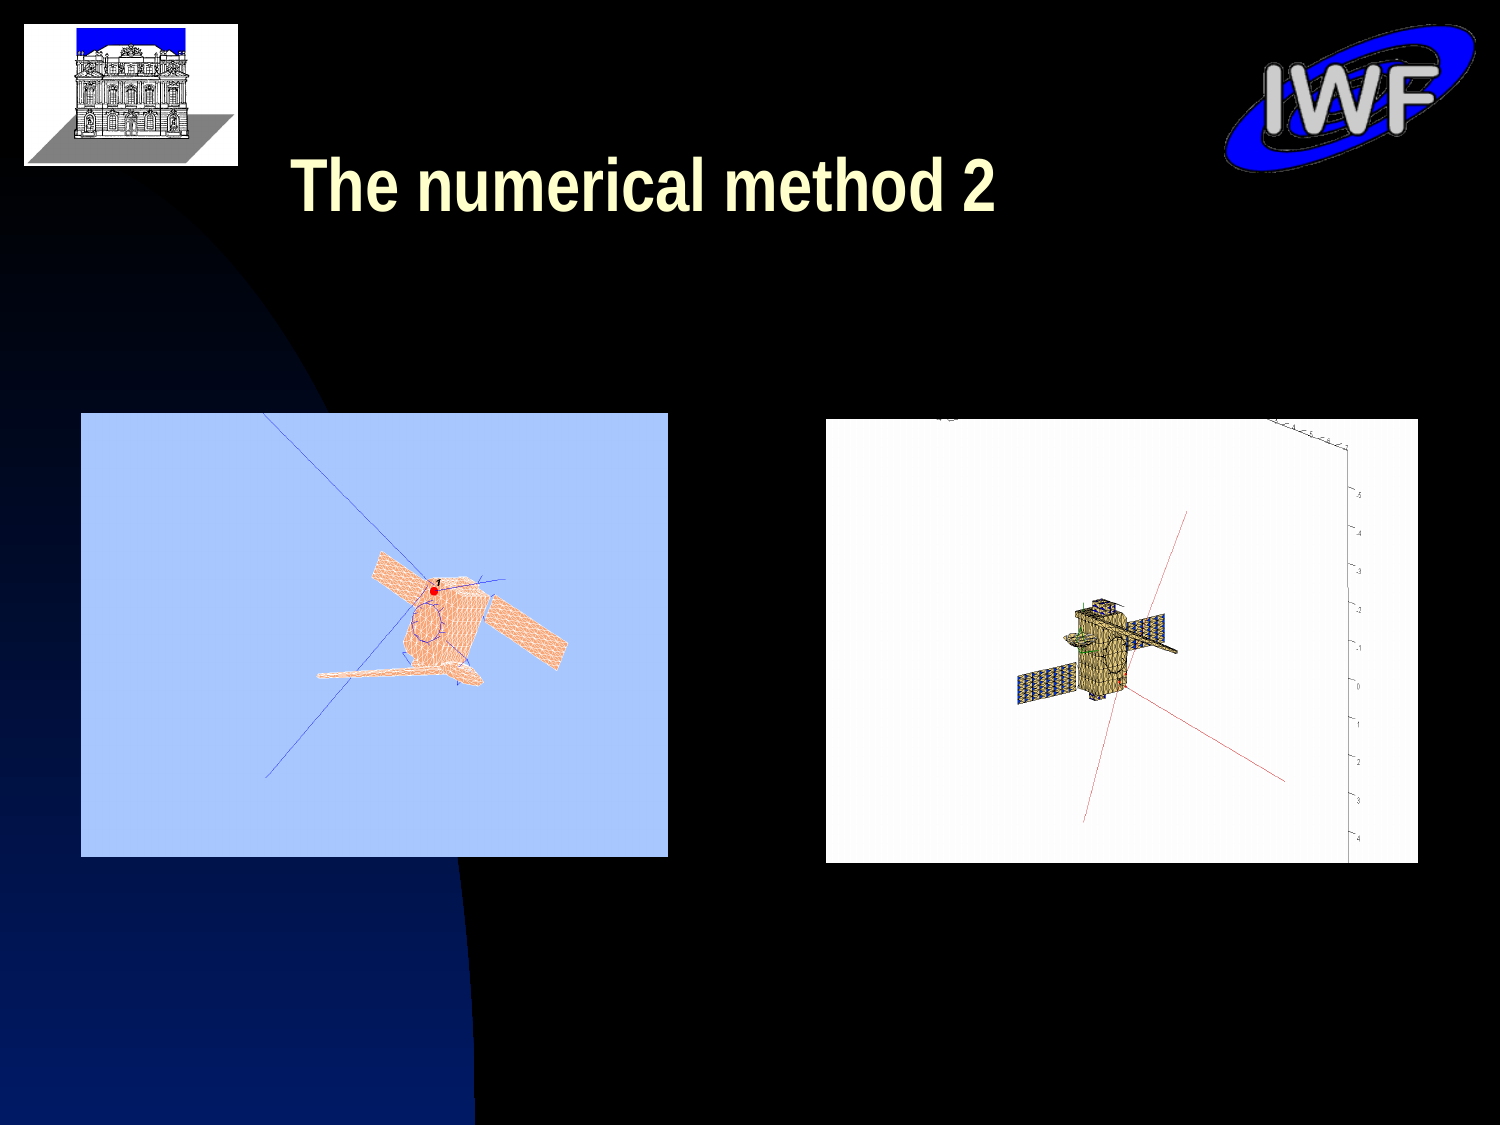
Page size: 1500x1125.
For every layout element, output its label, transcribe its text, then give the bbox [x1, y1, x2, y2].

picture [24, 24, 238, 166]
picture [826, 419, 1418, 863]
picture [81, 413, 668, 857]
title The numerical method 2 [275, 99, 1463, 288]
picture [1224, 24, 1476, 173]
